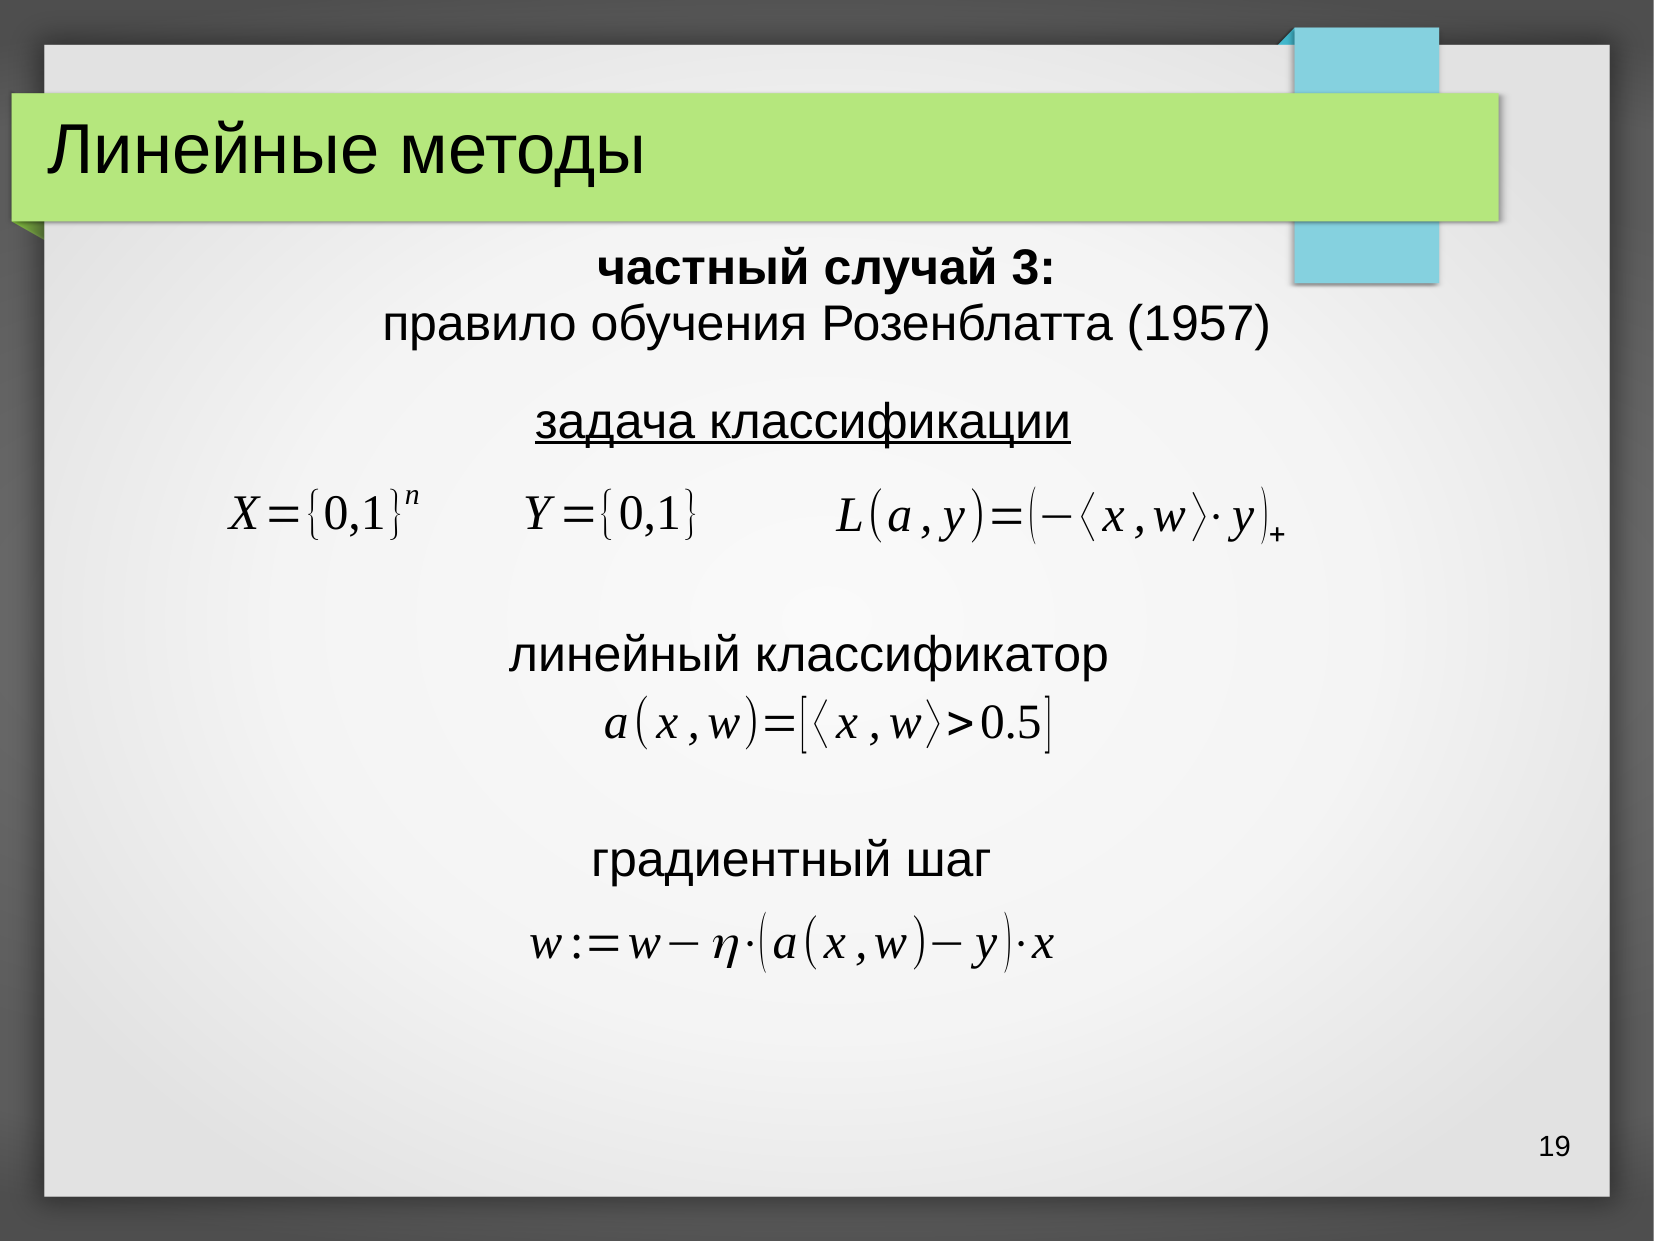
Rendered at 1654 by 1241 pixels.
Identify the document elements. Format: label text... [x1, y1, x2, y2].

title Линейные методы [47, 109, 1501, 189]
chart [826, 484, 1295, 551]
text_box градиентный шаг [543, 826, 1040, 892]
text_box линейный классификатор [448, 614, 1170, 694]
chart [218, 477, 426, 544]
chart [596, 694, 1060, 757]
picture [0, 0, 1654, 1241]
text_box задача классификации [531, 393, 1075, 449]
chart [517, 485, 709, 544]
text_box частный случай 3: правило обучения Розенблатта (1957) [47, 224, 1607, 367]
chart [522, 909, 1063, 977]
